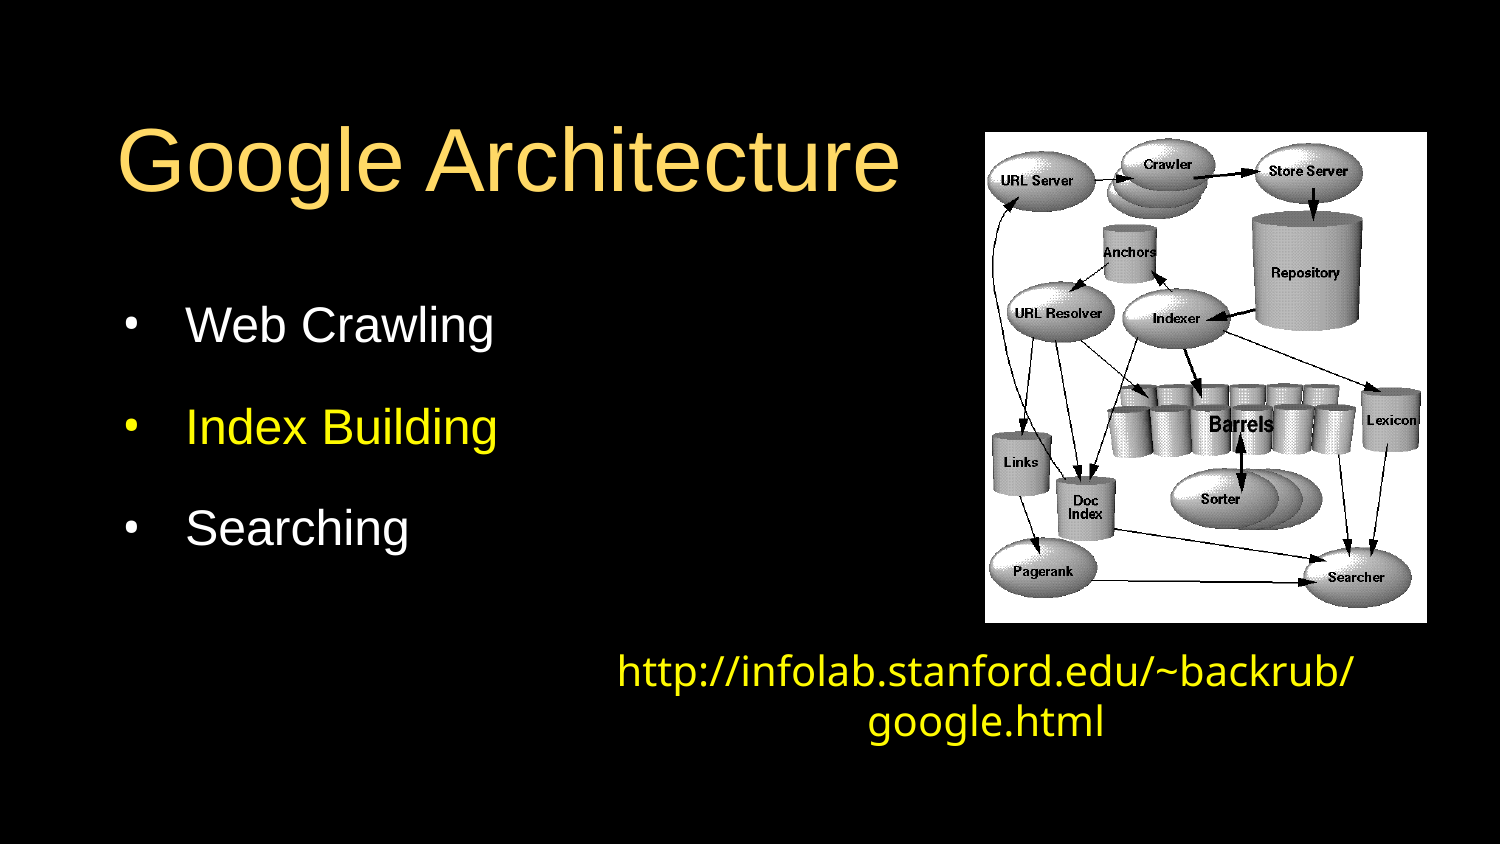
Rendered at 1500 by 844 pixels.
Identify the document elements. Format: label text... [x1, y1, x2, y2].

picture [985, 132, 1427, 623]
title Google Architecture [106, 76, 913, 235]
text_box http://infolab.stanford.edu/~backrub/google.html [533, 665, 1439, 724]
list Web Crawling Index Building Searching [106, 240, 985, 608]
